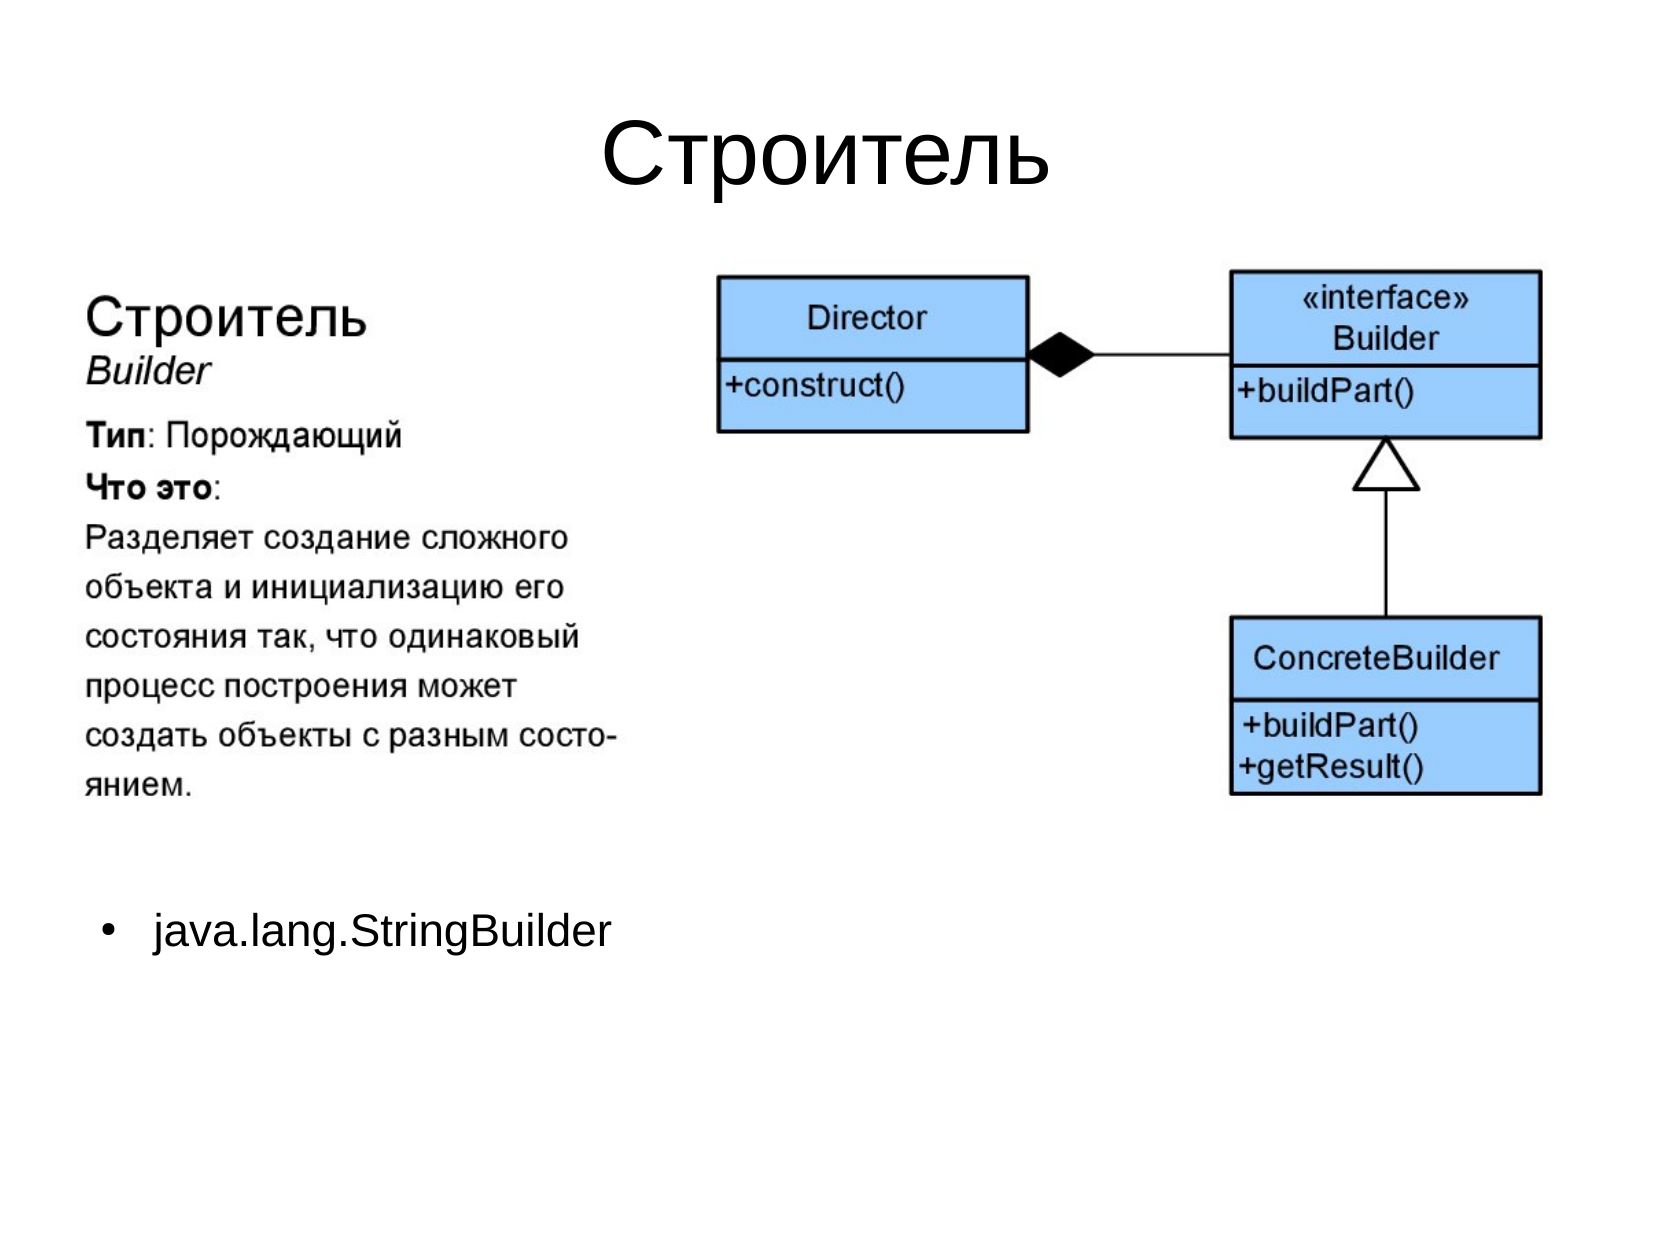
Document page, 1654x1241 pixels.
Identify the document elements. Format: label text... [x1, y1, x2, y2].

picture [56, 217, 1584, 855]
title Строитель [82, 49, 1571, 217]
list java.lang.StringBuilder [82, 904, 1571, 1075]
